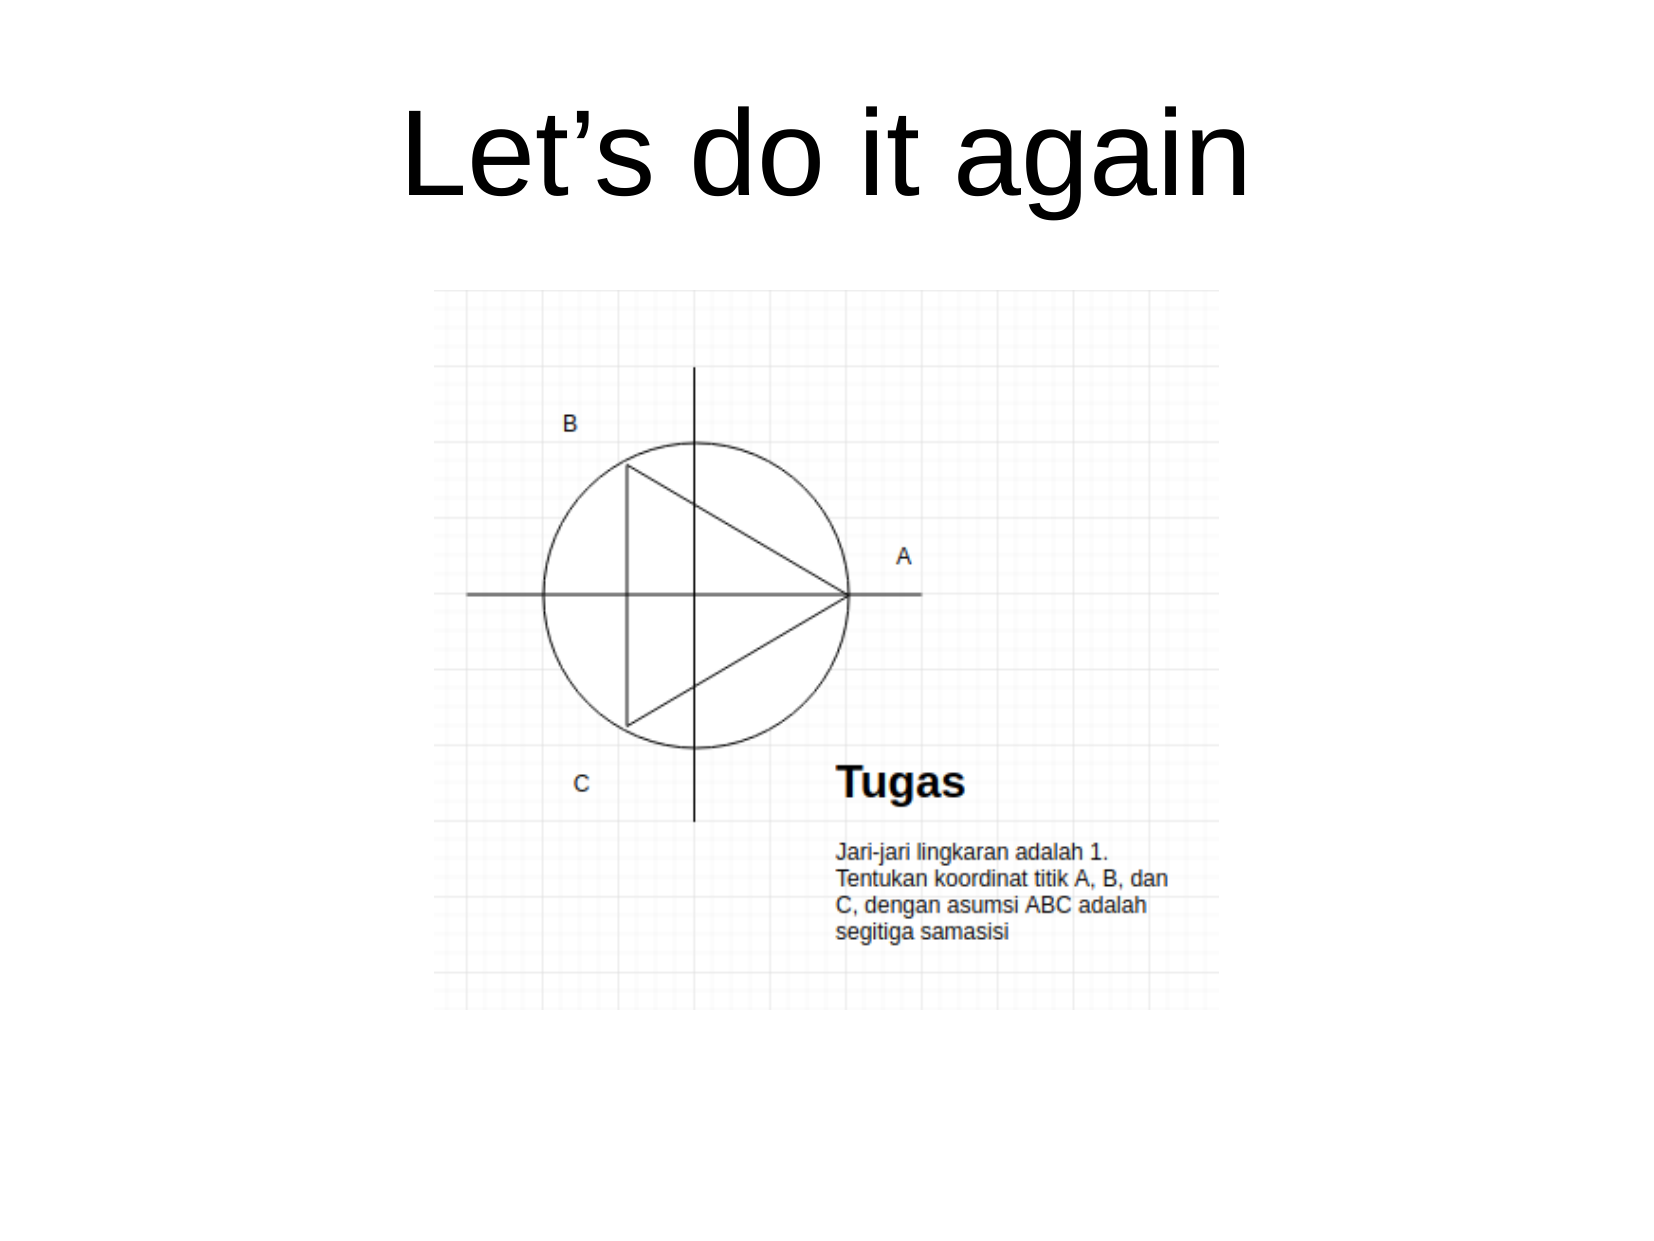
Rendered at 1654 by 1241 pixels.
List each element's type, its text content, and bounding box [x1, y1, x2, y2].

picture [434, 290, 1219, 1010]
title Let’s do it again [82, 49, 1571, 257]
